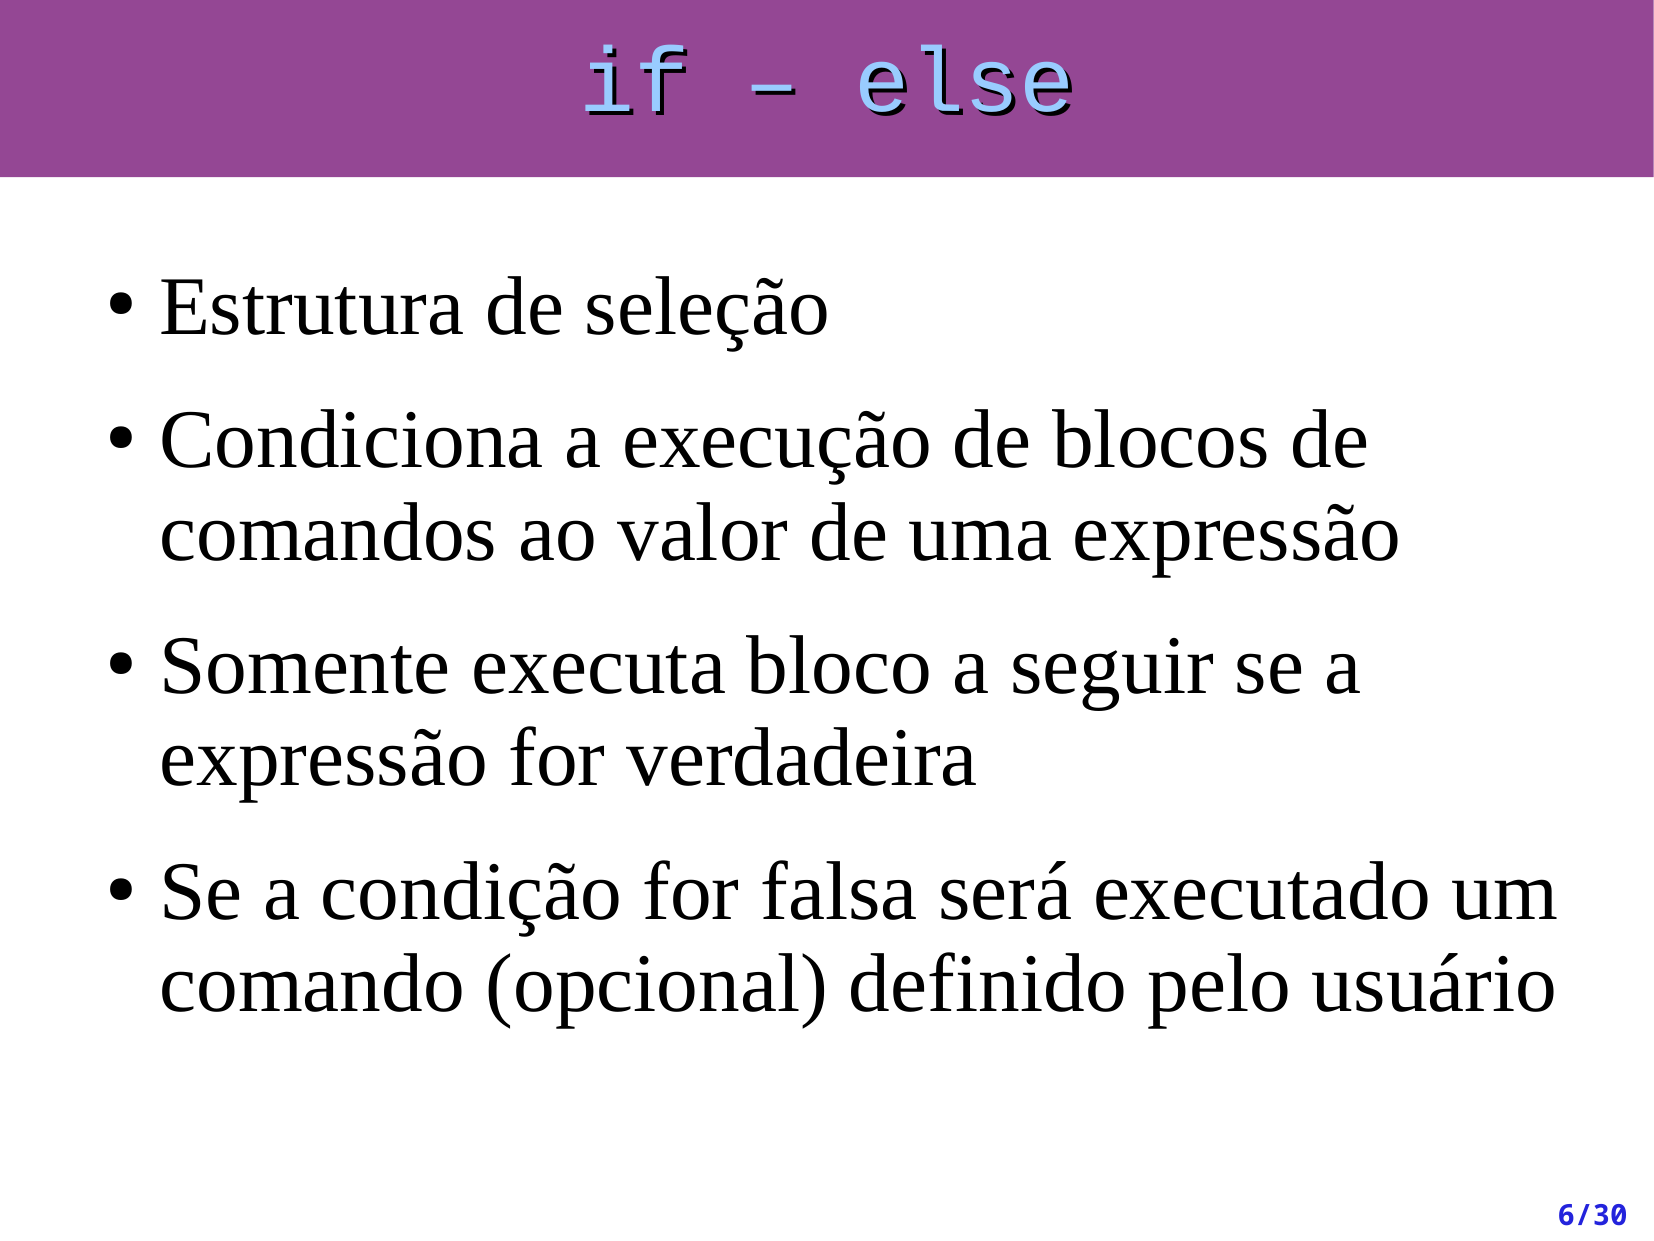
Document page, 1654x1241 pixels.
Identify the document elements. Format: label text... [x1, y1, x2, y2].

title if – else [82, 0, 1571, 176]
list Estrutura de seleção Condiciona a execução de blocos de comandos ao valor de uma expressão Somente executa bloco a seguir se a expressão for verdadeira Se a condição for falsa será executado um comando (opcional) definido pelo usuário [88, 259, 1577, 1079]
